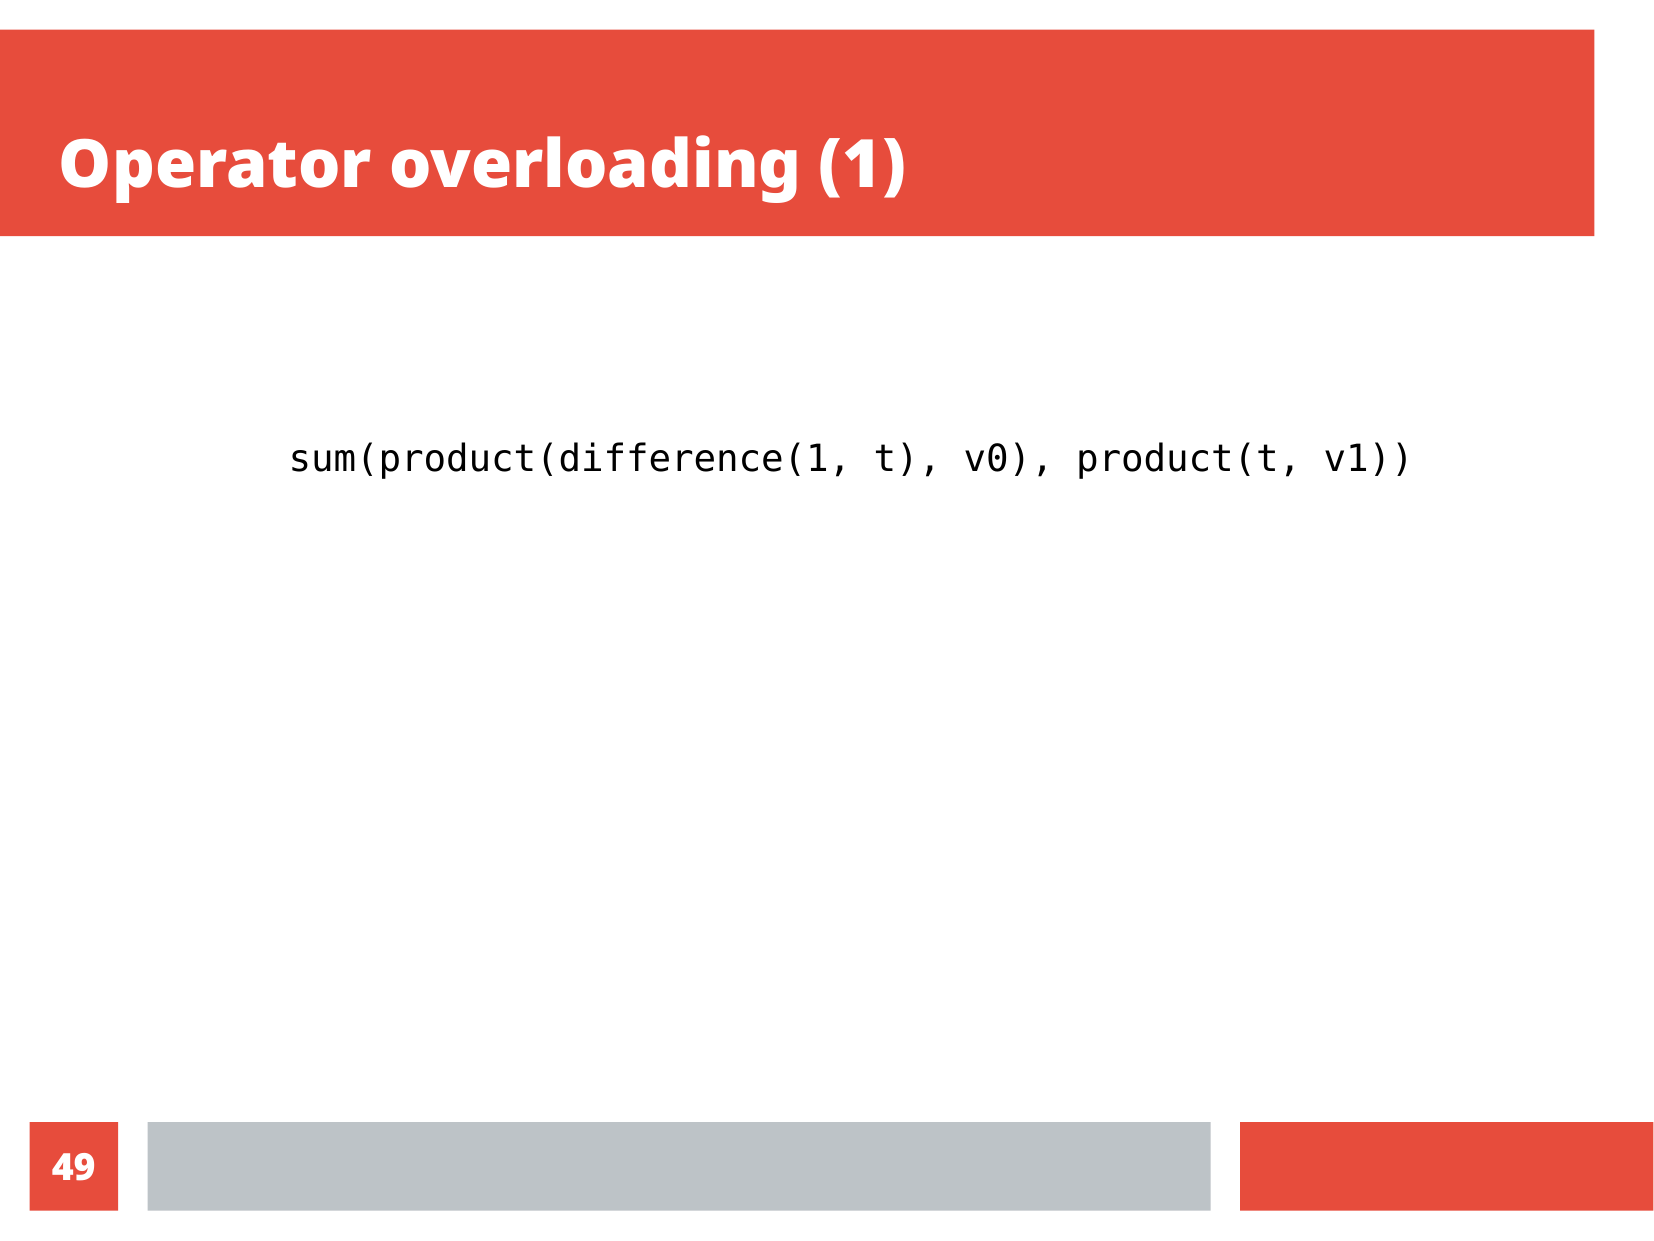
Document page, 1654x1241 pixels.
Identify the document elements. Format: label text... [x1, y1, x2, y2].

text_box sum(product(difference(1, t), v0), product(t, v1)) [273, 429, 1430, 532]
title Operator overloading (1) [59, 59, 1595, 207]
